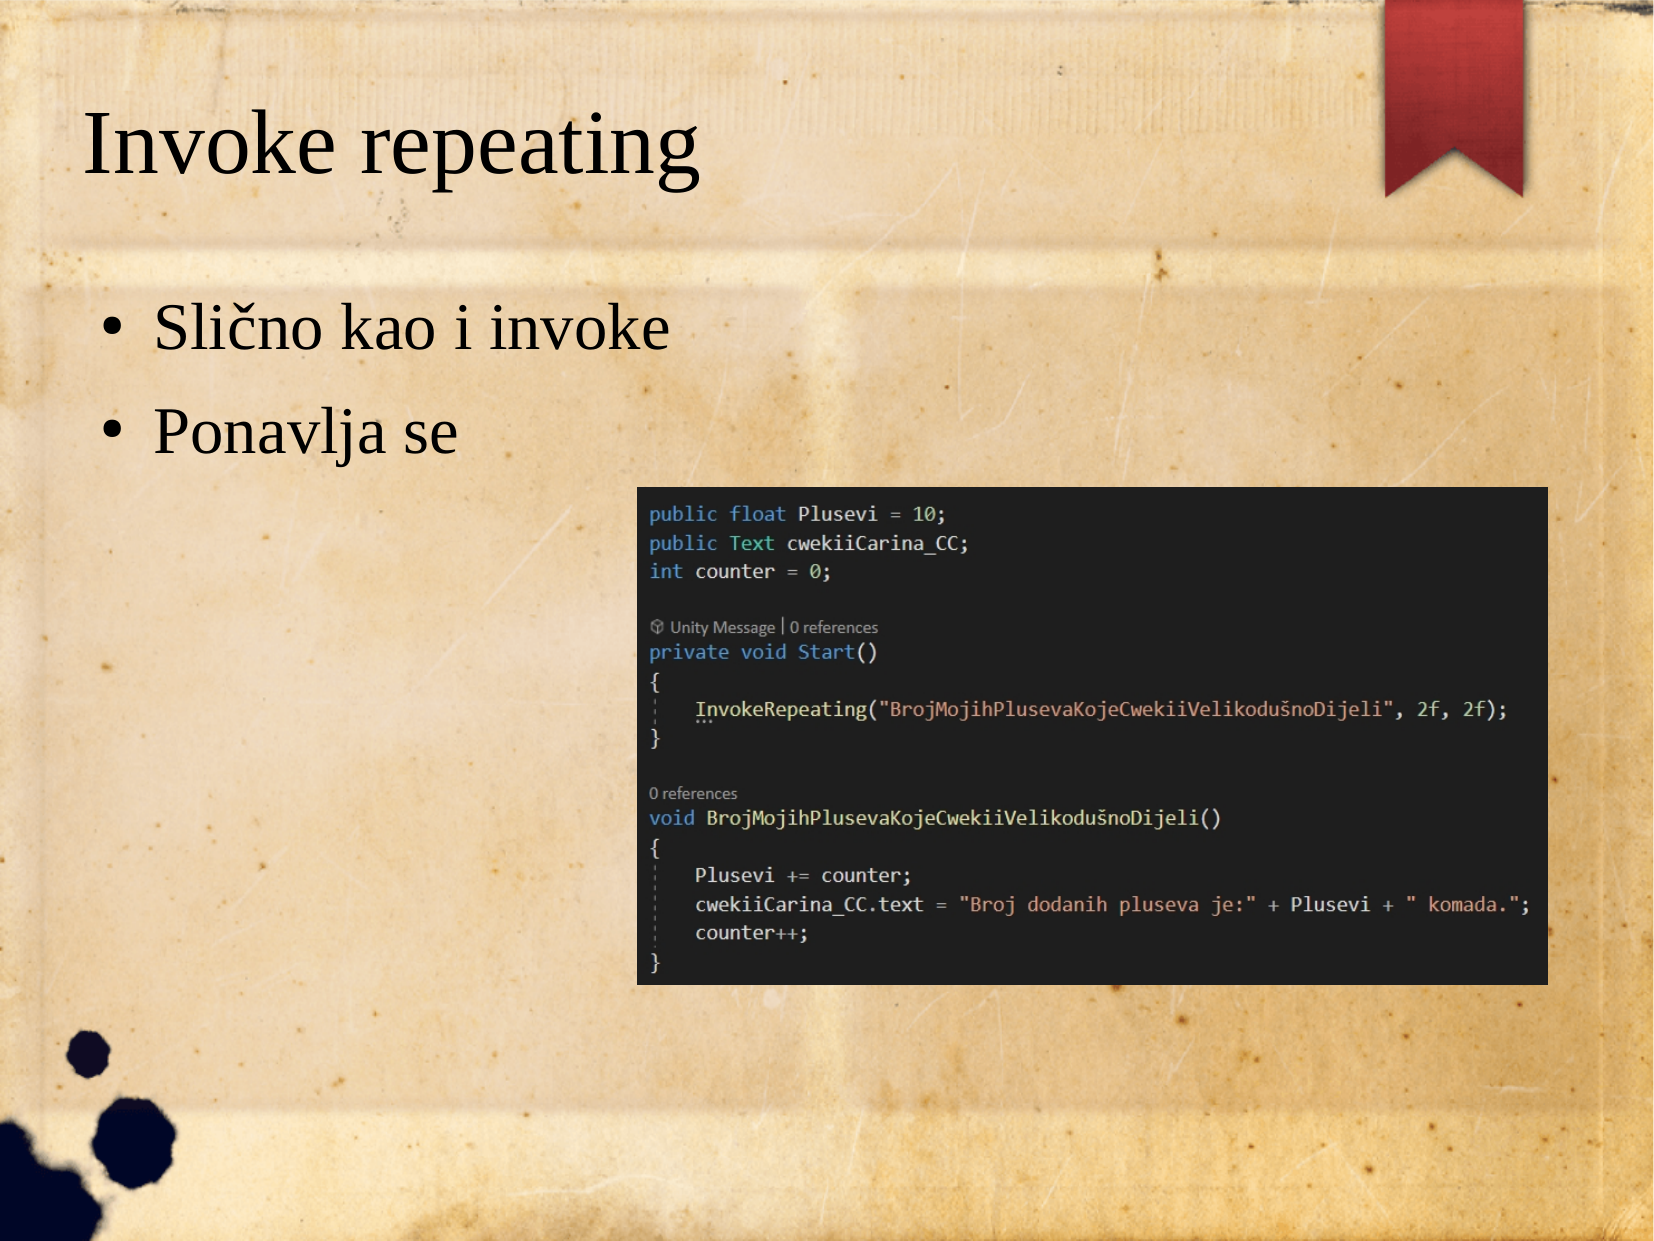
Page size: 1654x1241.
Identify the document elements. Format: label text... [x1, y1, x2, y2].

list Slično kao i invoke Ponavlja se [82, 290, 793, 1010]
picture [0, 0, 1654, 1241]
title Invoke repeating [82, 49, 1347, 237]
